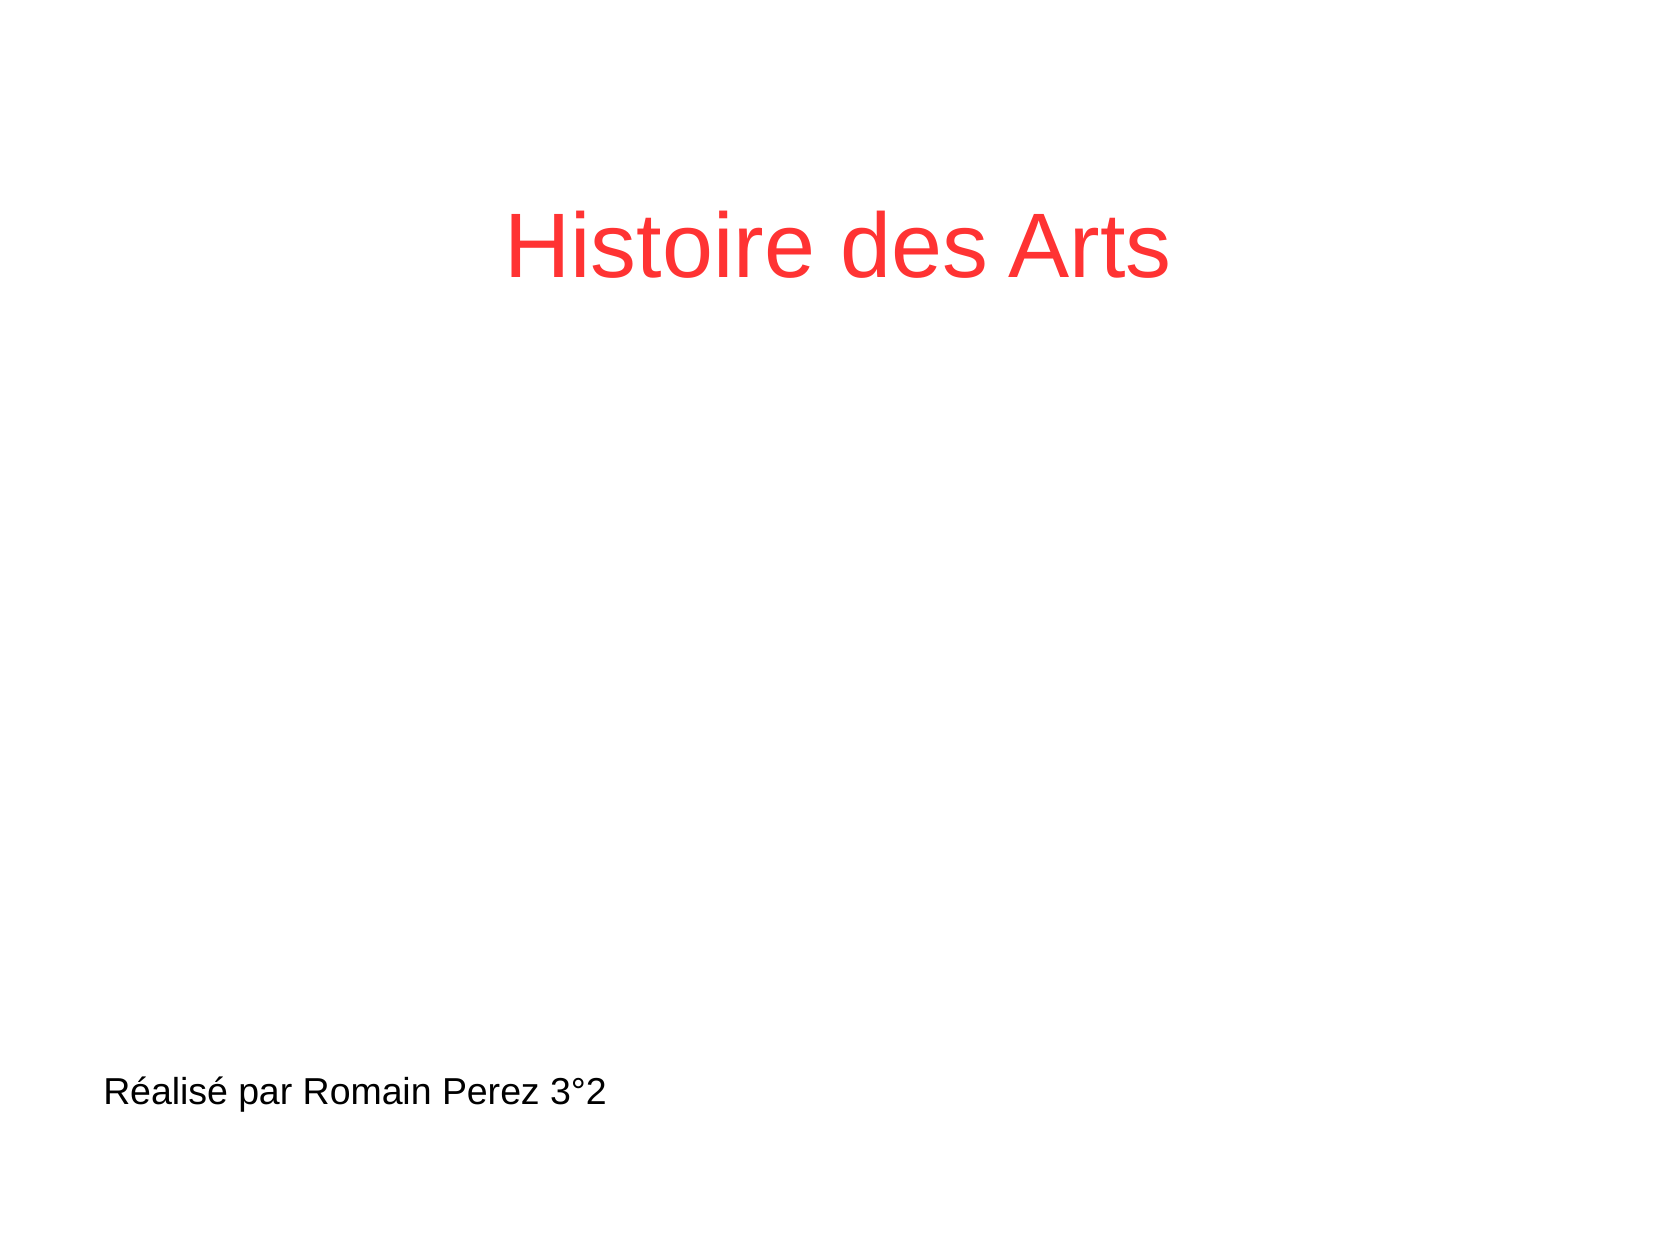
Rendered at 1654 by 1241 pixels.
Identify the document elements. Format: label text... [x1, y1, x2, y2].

text_box Réalisé par Romain Perez 3°2 [88, 1062, 1595, 1120]
title Histoire des Arts [82, 49, 1595, 443]
